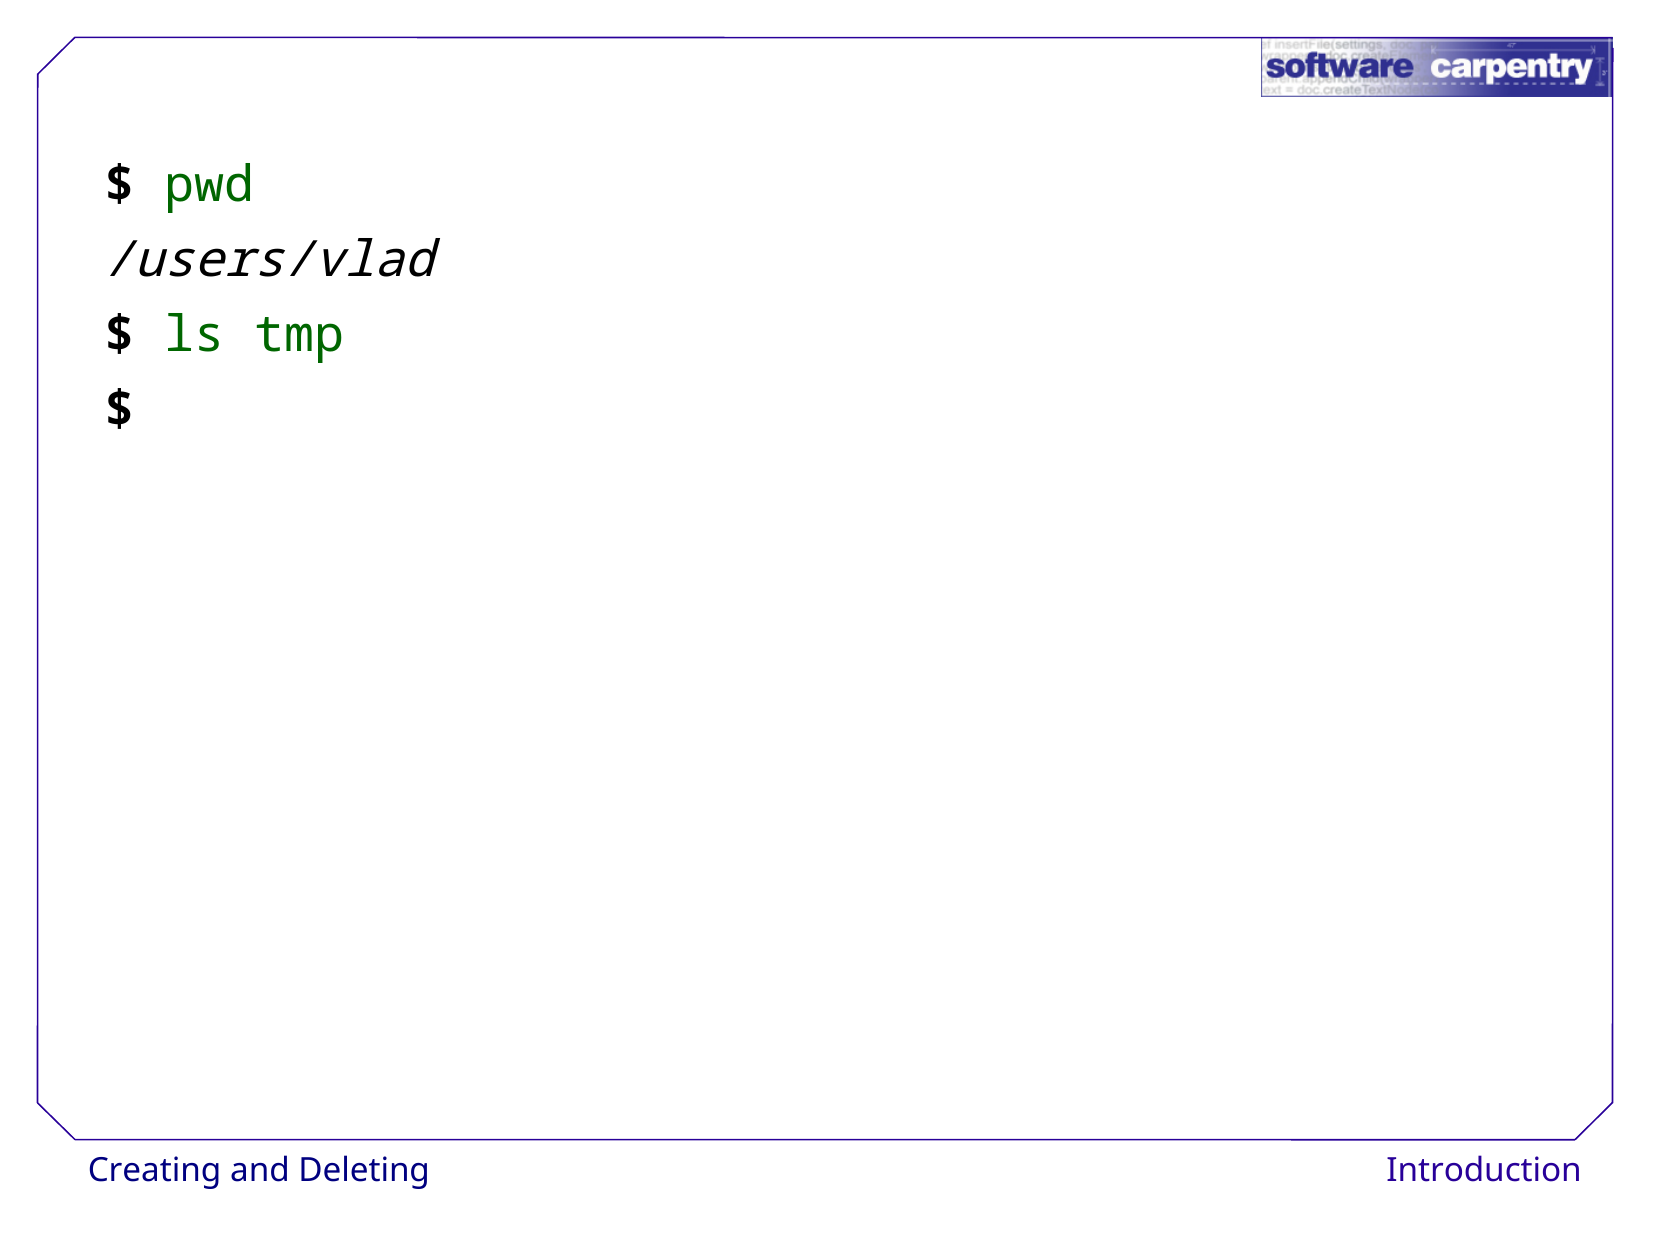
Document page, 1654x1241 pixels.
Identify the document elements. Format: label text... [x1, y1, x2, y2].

picture [1261, 39, 1613, 97]
text_box $ pwd /users/vlad $ ls tmp $ [89, 128, 1512, 1037]
